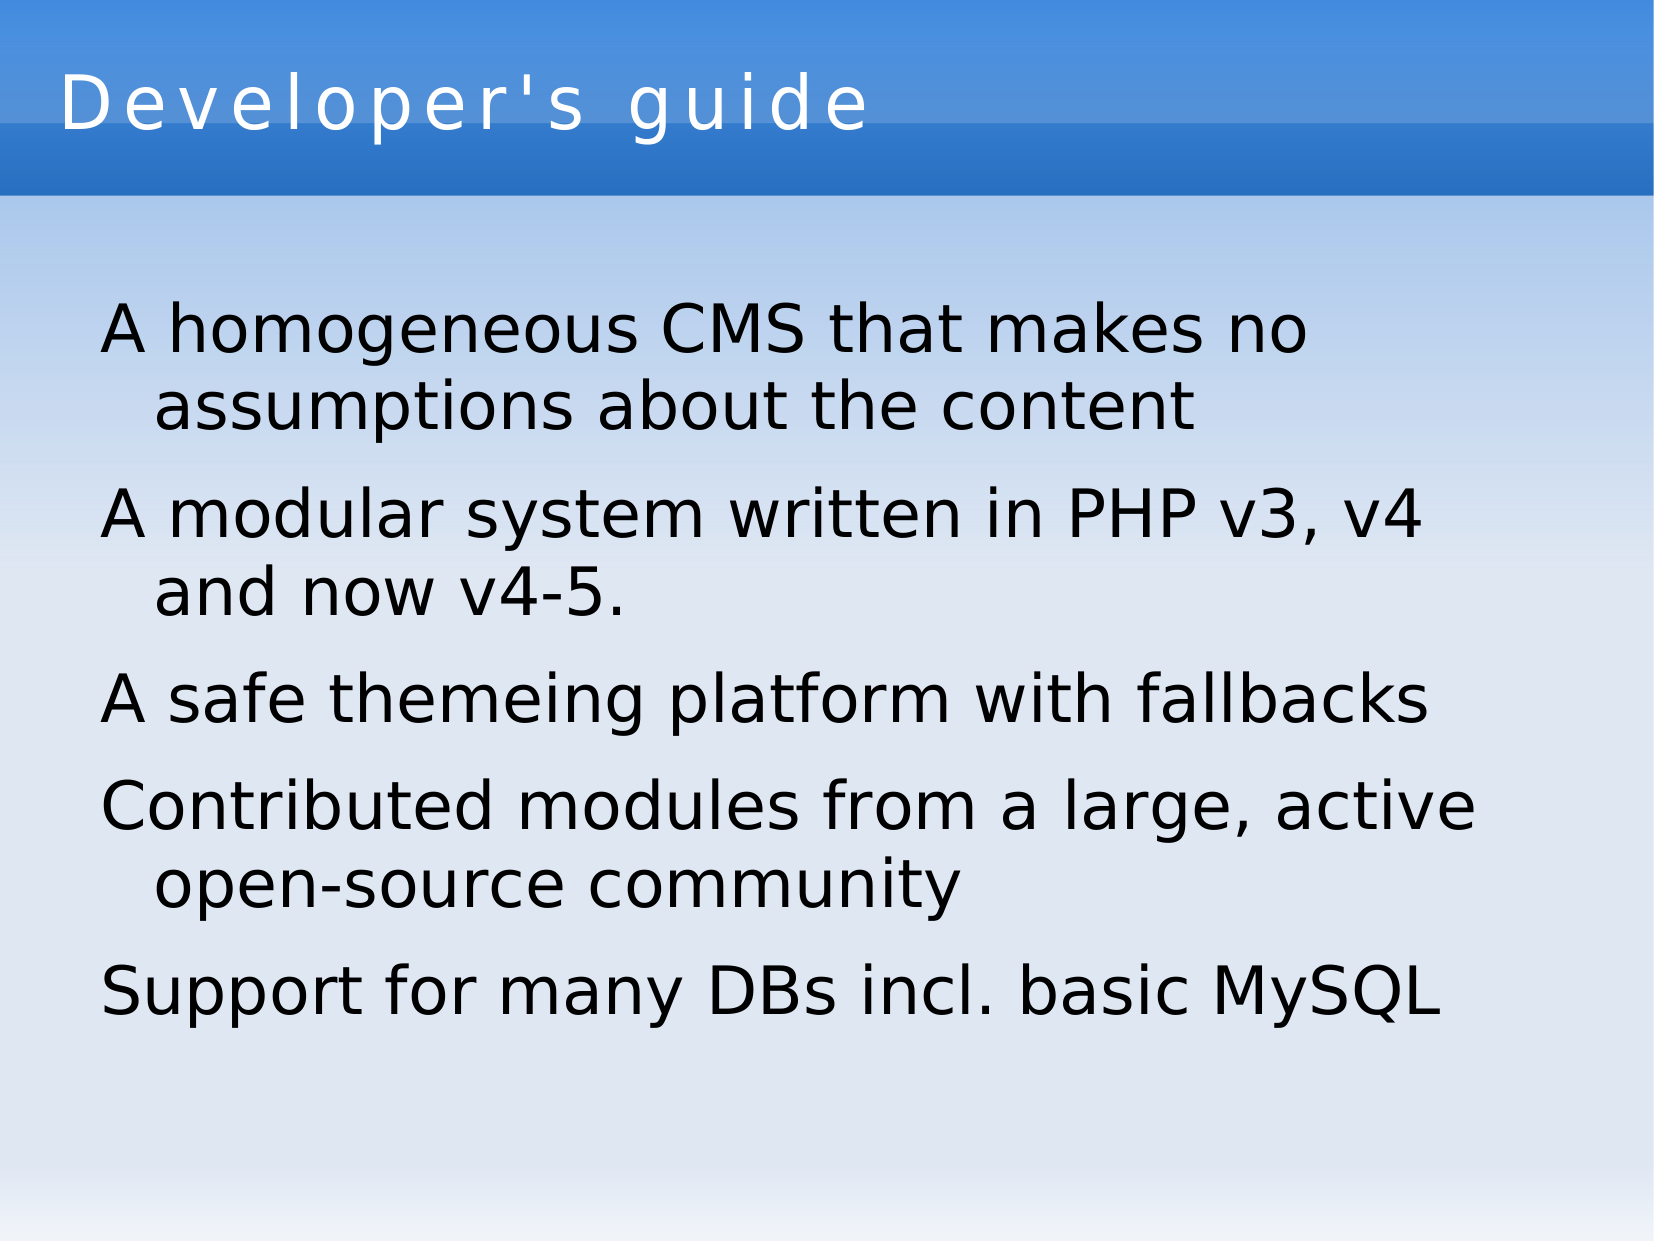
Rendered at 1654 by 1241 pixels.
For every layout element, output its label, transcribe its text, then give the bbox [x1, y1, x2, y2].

list A homogeneous CMS that makes no assumptions about the content A modular system written in PHP v3, v4 and now v4-5. A safe themeing platform with fallbacks Contributed modules from a large, active open-source community Support for many DBs incl. basic MySQL [82, 290, 1571, 1109]
picture [0, 0, 1654, 1241]
title Developer's guide [59, 29, 1270, 178]
